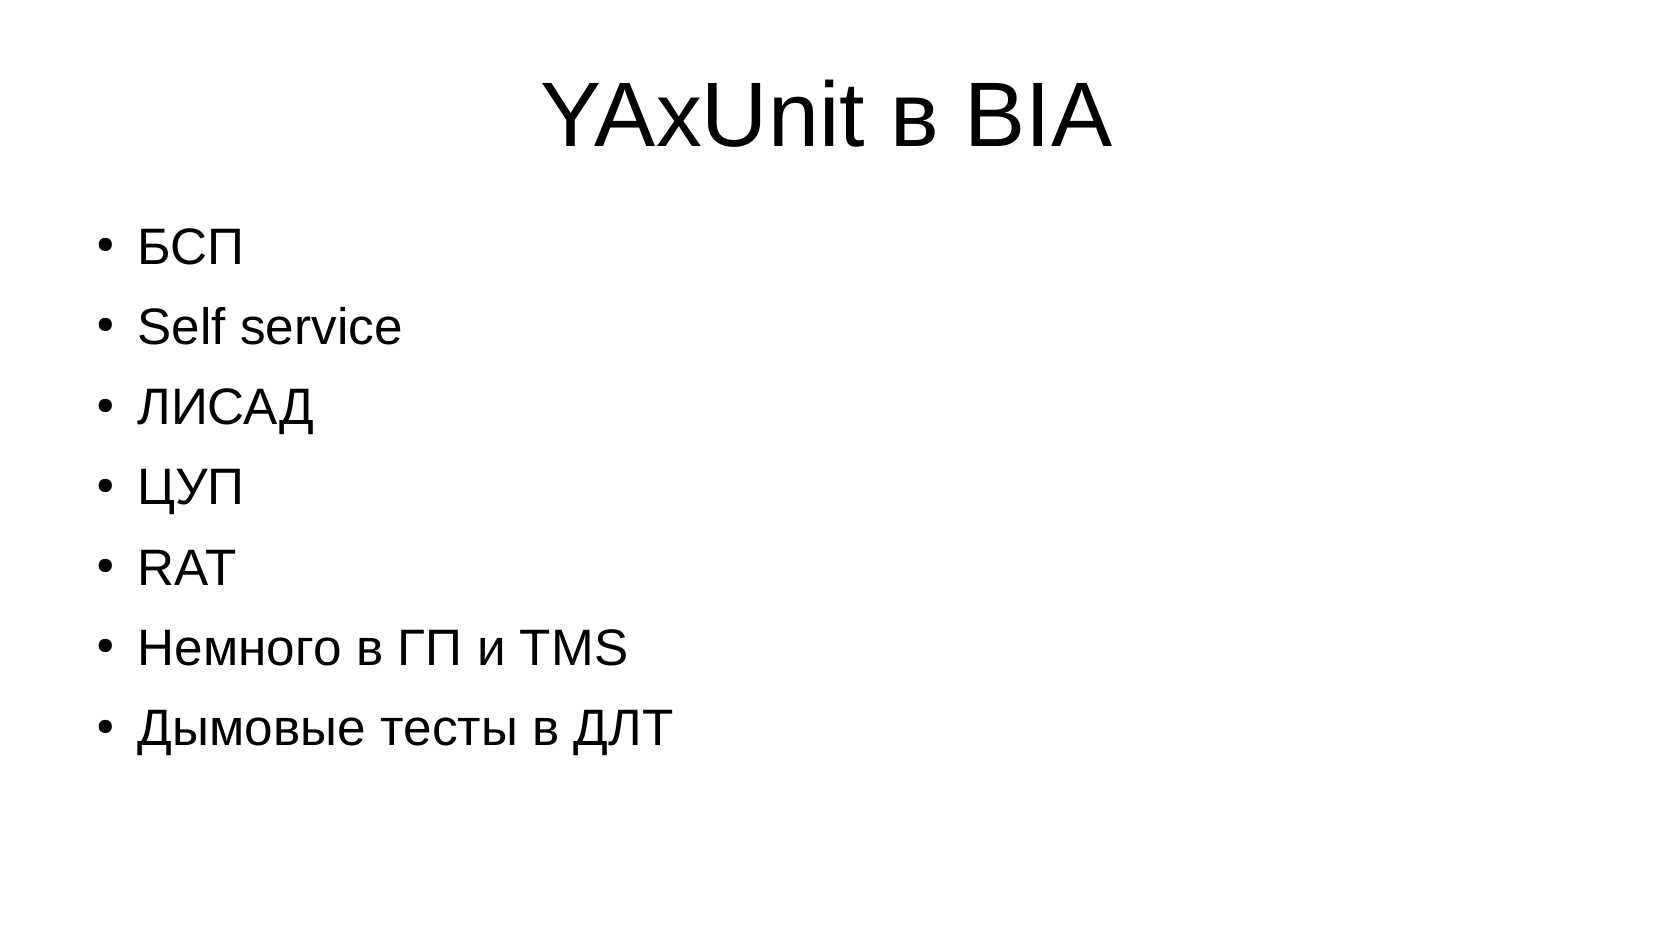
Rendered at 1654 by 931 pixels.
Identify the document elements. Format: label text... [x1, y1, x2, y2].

list БСП Self service ЛИСАД ЦУП RAT Немного в ГП и TMS Дымовые тесты в ДЛТ [82, 217, 1571, 758]
title YAxUnit в BIA [82, 37, 1571, 193]
